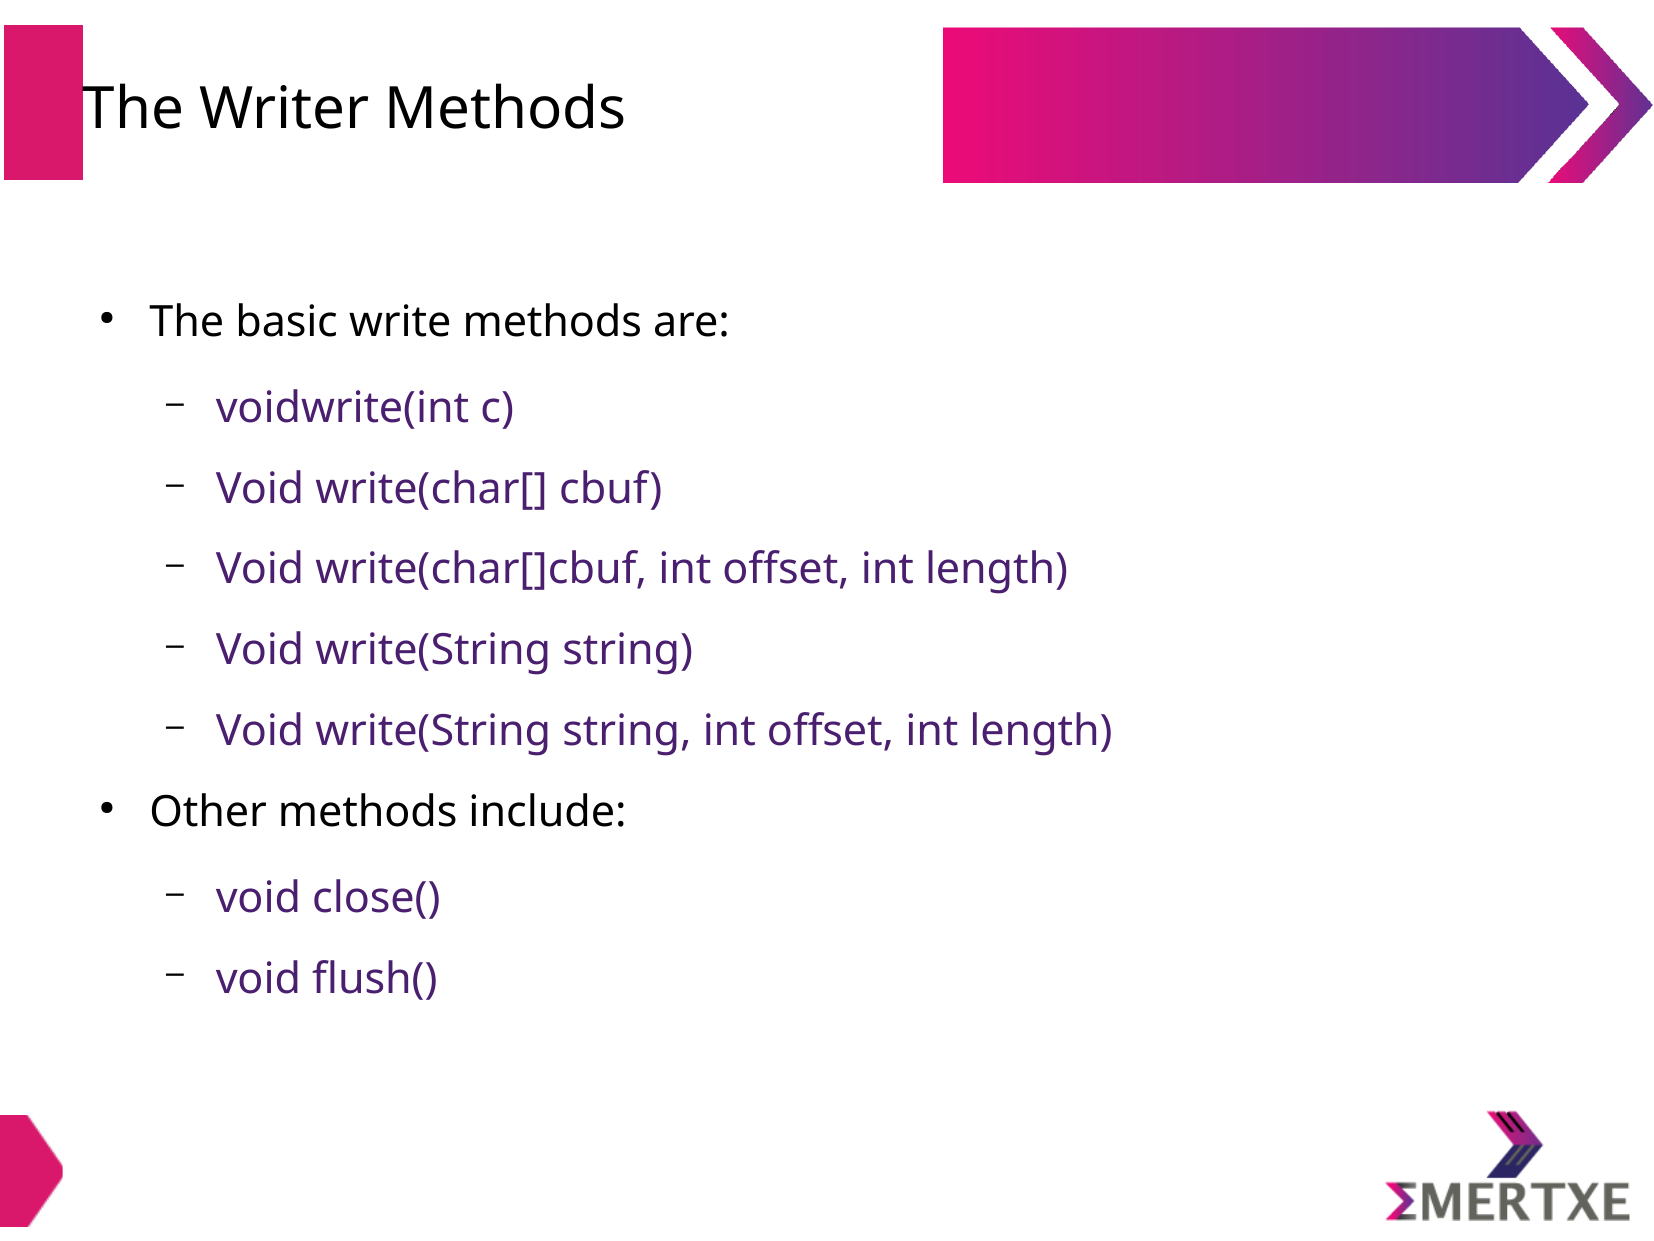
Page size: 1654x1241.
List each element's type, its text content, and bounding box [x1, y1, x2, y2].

picture [1571, 27, 1653, 183]
picture [1385, 1107, 1631, 1221]
title The Writer Methods [82, 2, 1571, 210]
list The basic write methods are: voidwrite(int c) Void write(char[] cbuf) Void write(char[]cbuf, int offset, int length) Void write(String string) Void write(String string, int offset, int length) Other methods include: void close() void flush() [82, 290, 1571, 1010]
